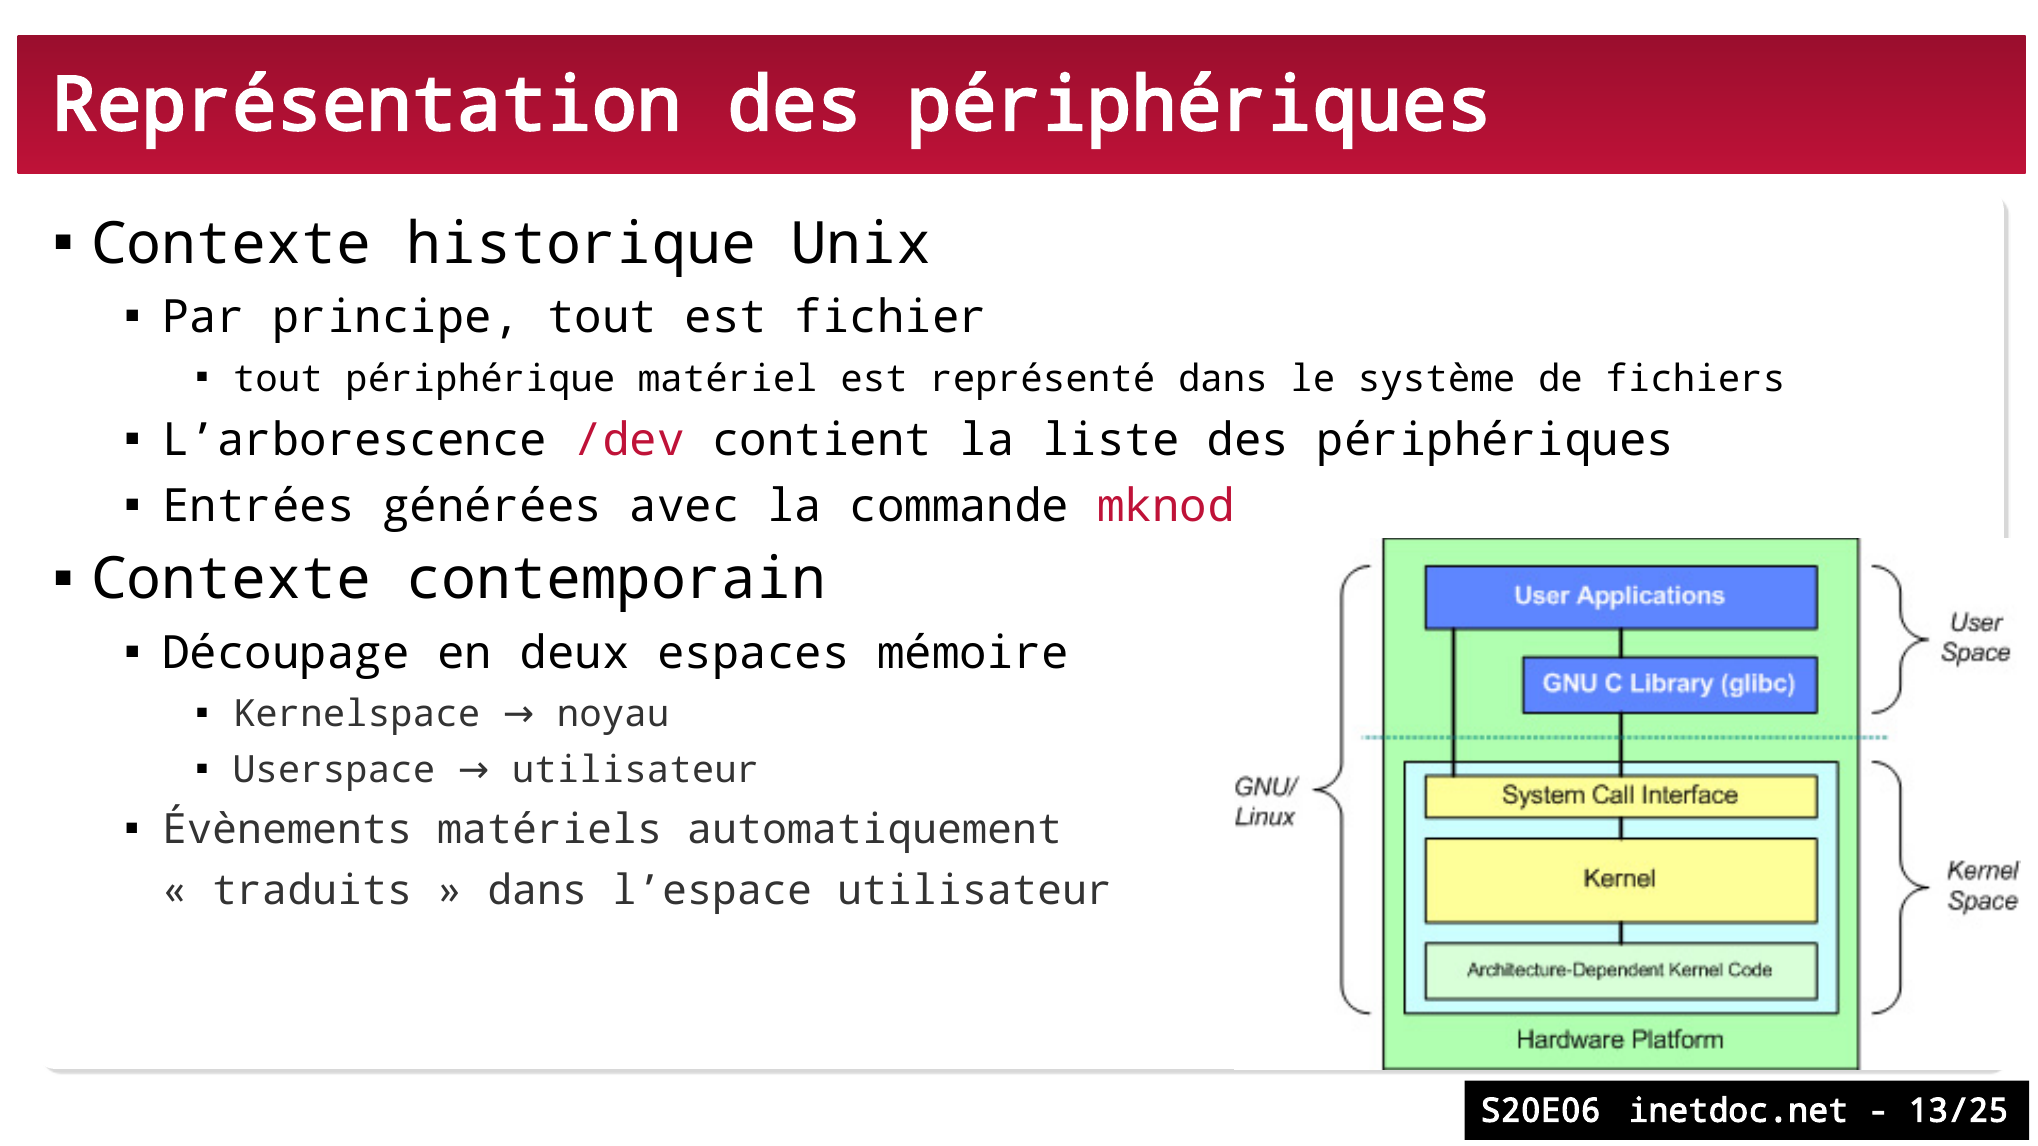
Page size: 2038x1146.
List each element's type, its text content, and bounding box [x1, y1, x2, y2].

text_box S20E06 inetdoc.net - 22/25 [1464, 1080, 2030, 1140]
text_box Contexte historique Unix Par principe, tout est fichier tout périphérique matériel est représenté dans le système de fichiers L’arborescence /dev contient la liste des périphériques Entrées générées avec la commande mknod Contexte contemporain Découpage en deux espaces mémoire Kernelspace → noyau Userspace → utilisateur Évènements matériels automatiquement « traduits » dans l’espace utilisateur [35, 188, 2004, 1069]
text_box Représentation des périphériques [17, 35, 2026, 174]
picture [1234, 538, 2021, 1071]
